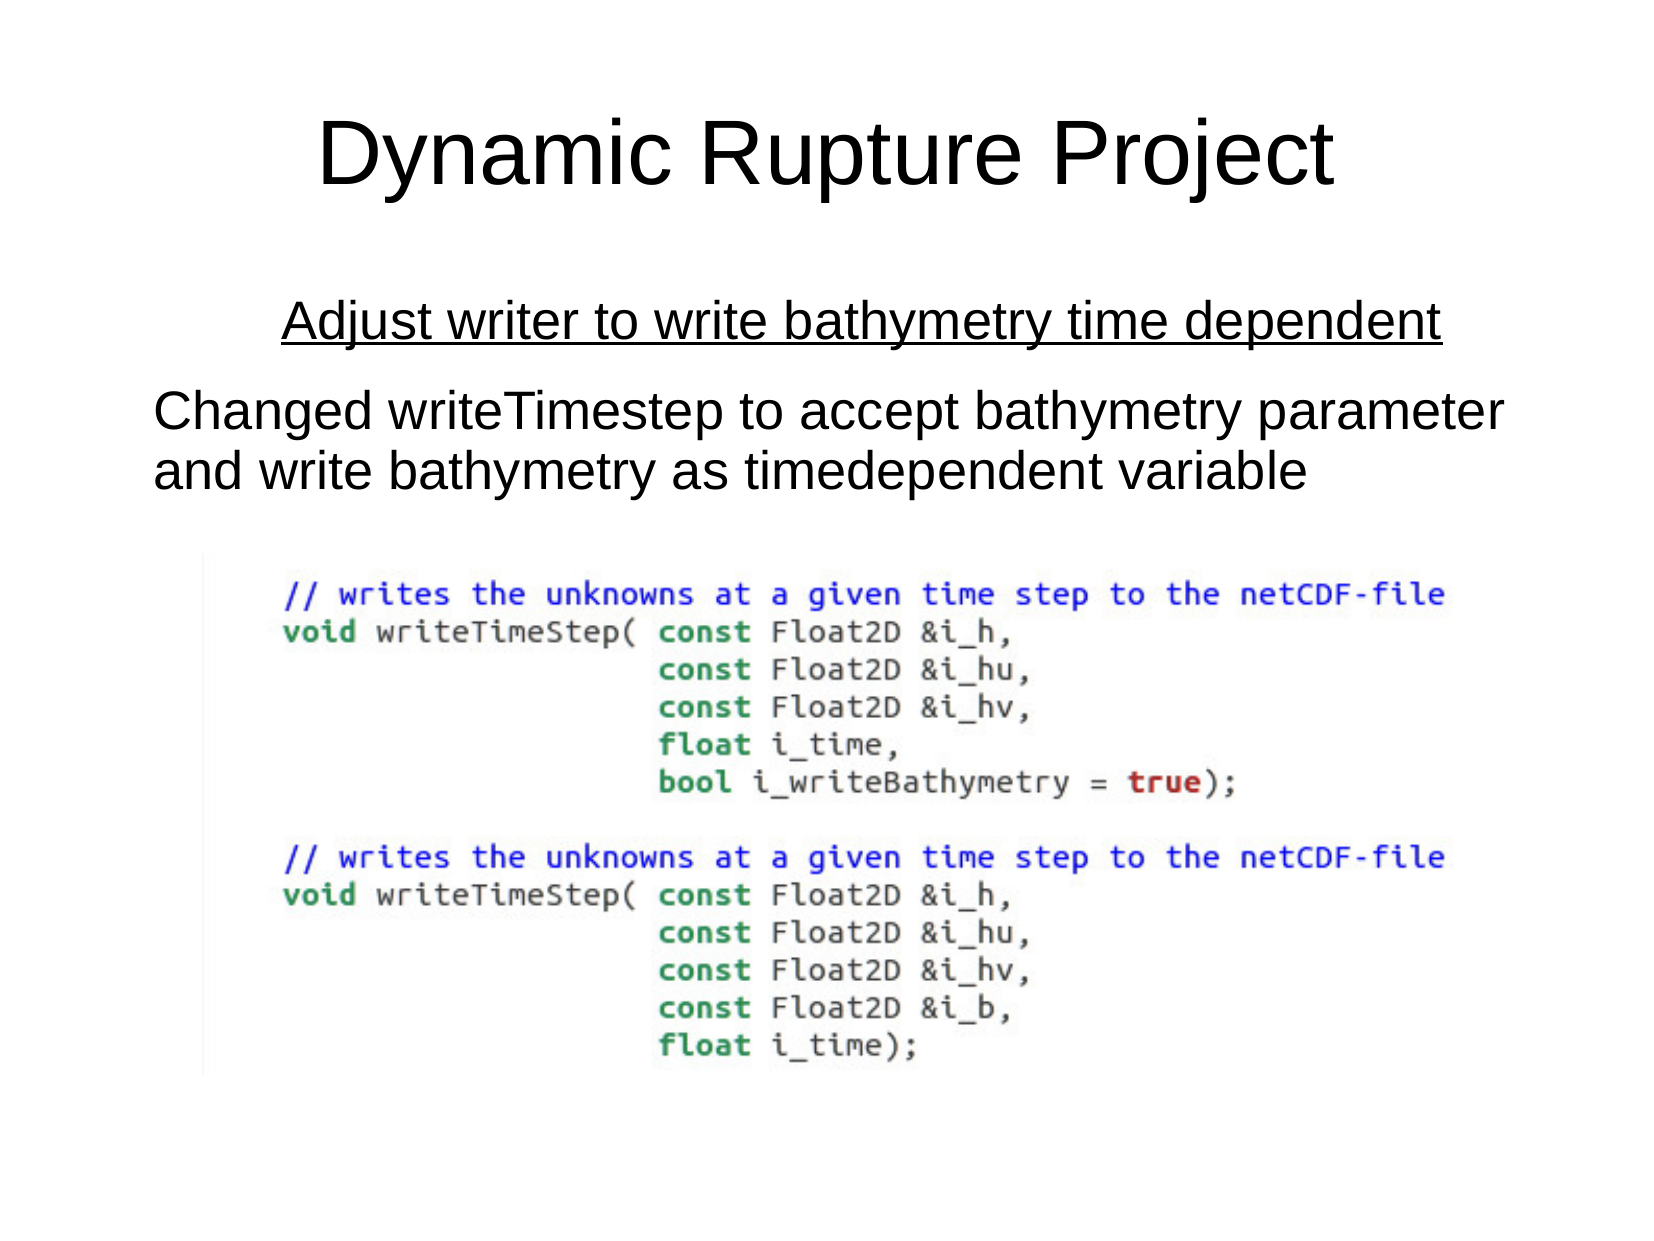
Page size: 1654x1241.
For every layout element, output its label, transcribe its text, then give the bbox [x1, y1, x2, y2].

title Dynamic Rupture Project [82, 49, 1571, 257]
list Adjust writer to write bathymetry time dependent Changed writeTimestep to accept bathymetry parameter and write bathymetry as timedependent variable [82, 290, 1571, 1010]
picture [202, 553, 1453, 1075]
